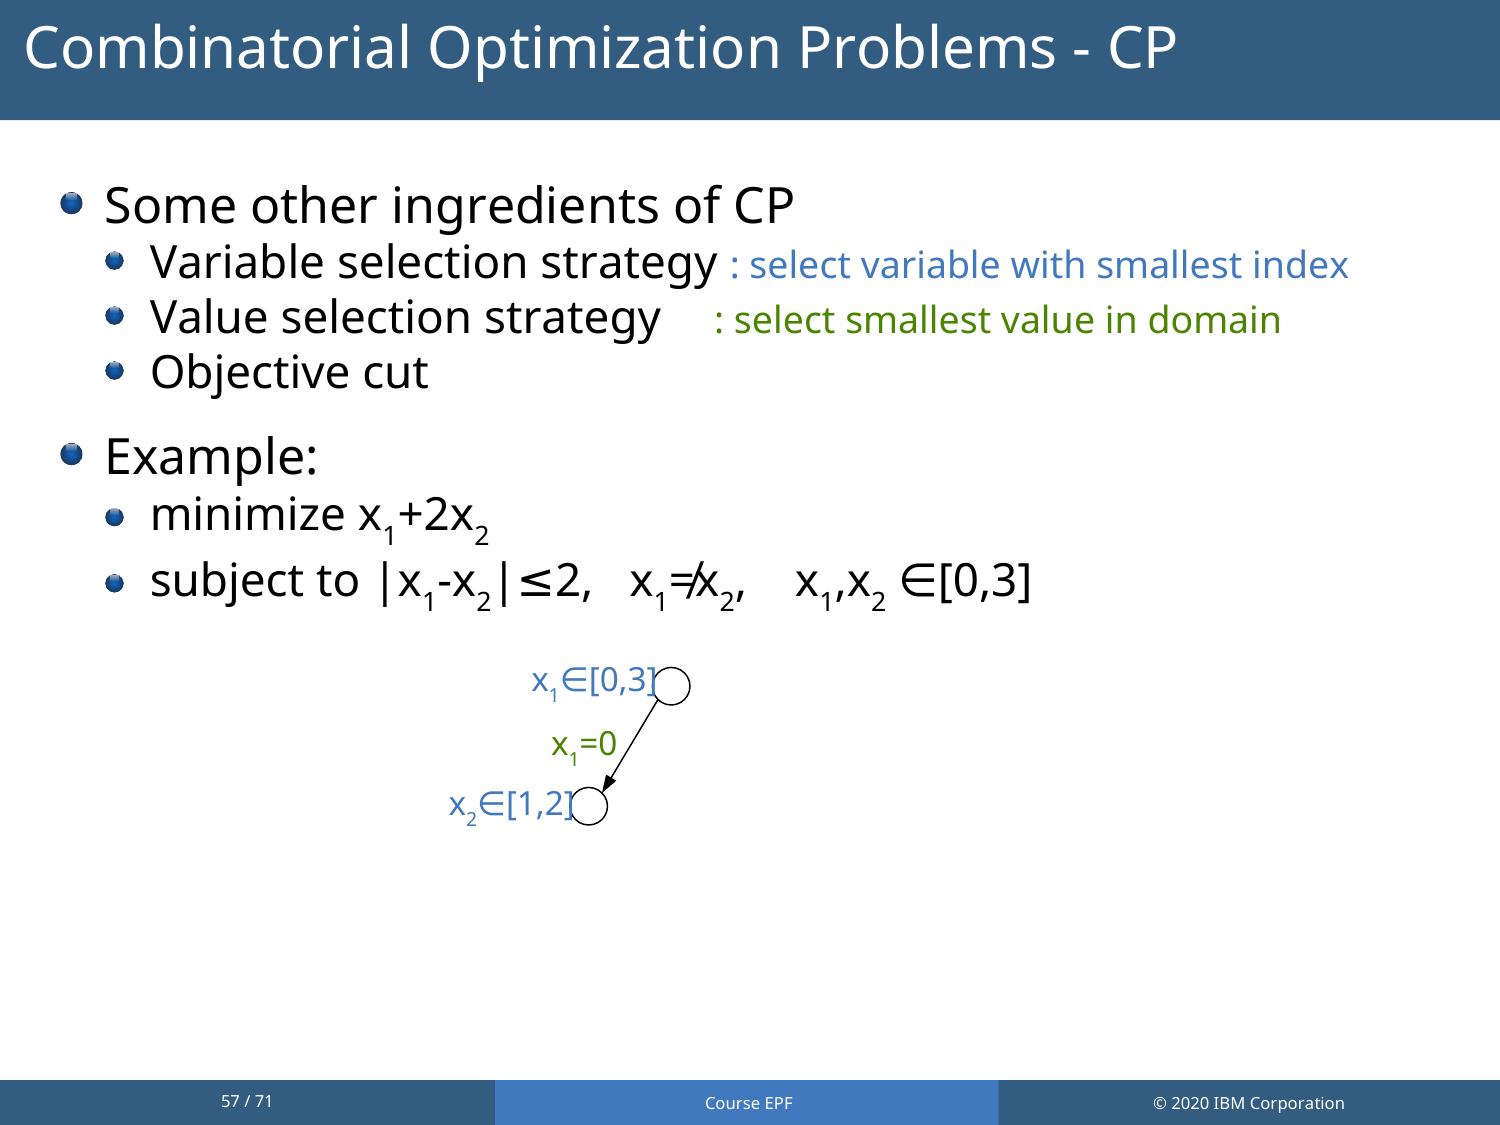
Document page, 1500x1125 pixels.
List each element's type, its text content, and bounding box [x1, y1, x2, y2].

text_box x2∈[1,2] [433, 774, 629, 838]
list Some other ingredients of CP Variable selection strategy : select variable with smallest index Value selection strategy : select smallest value in domain Objective cut Example: minimize x1+2x2 subject to |x1-x2|≤2, x1≠x2, x1,x2 ∈[0,3] [45, 165, 1441, 1036]
text_box x1∈[0,3] [516, 650, 712, 714]
title Combinatorial Optimization Problems - CP [0, 0, 1500, 121]
text_box x1=0 [536, 715, 644, 785]
